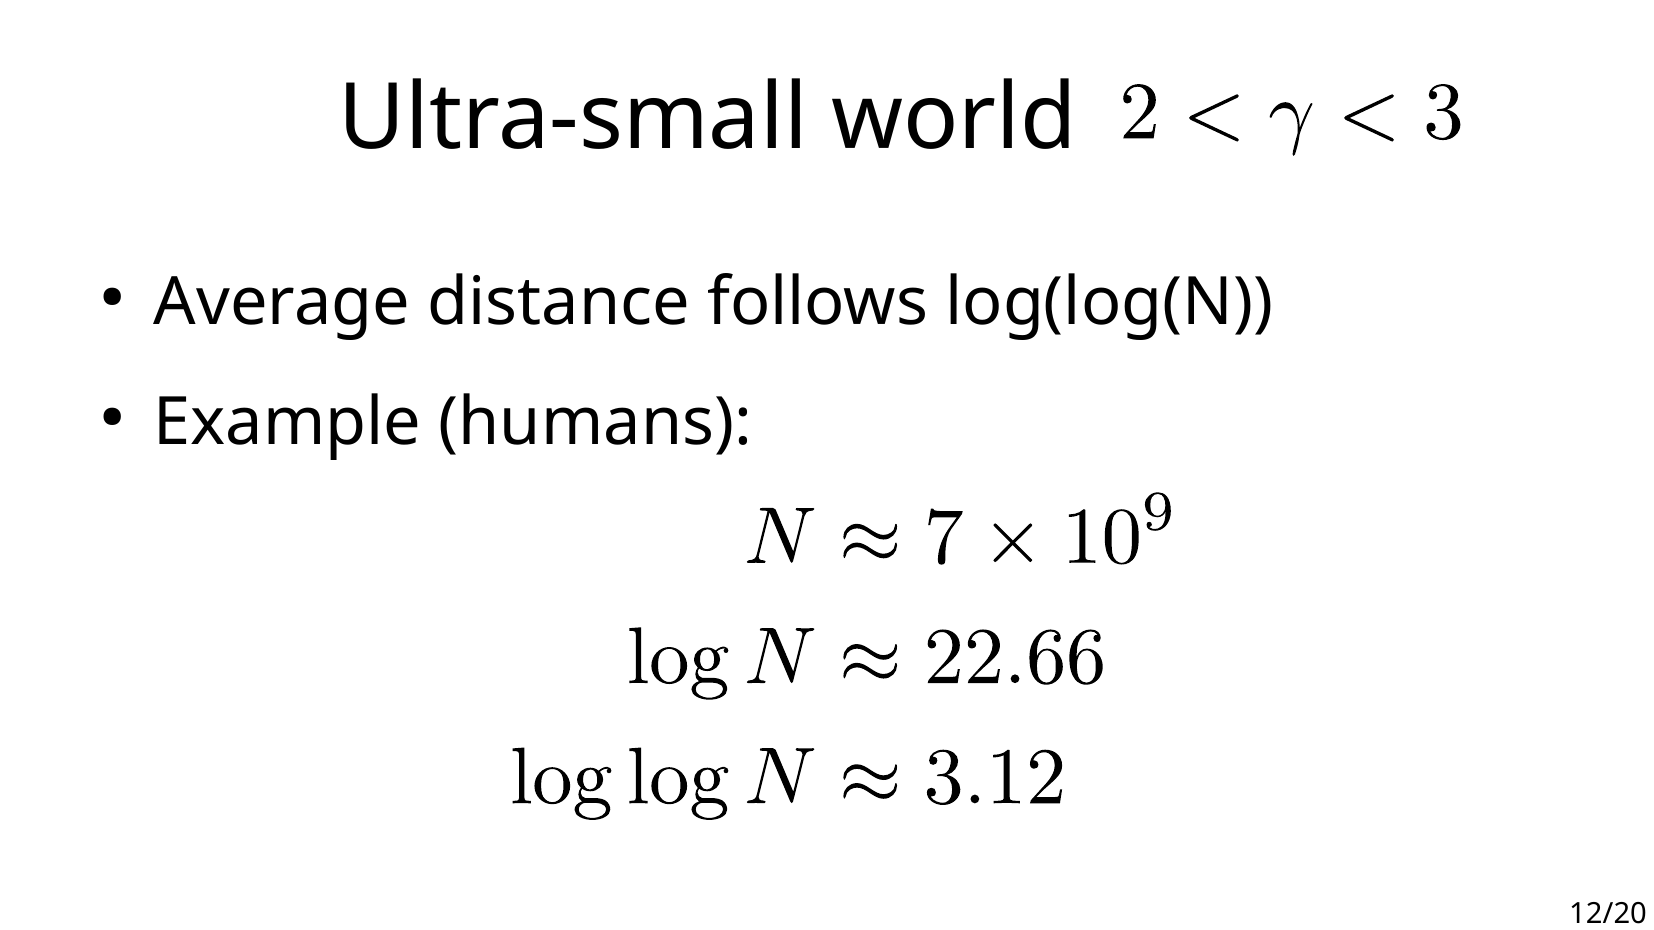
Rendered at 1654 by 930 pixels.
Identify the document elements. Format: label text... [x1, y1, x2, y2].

text_box [510, 492, 1174, 820]
text_box [1119, 84, 1465, 156]
list Average distance follows log(log(N)) Example (humans): [82, 252, 1571, 466]
title Ultra-small world [82, 1, 1571, 225]
